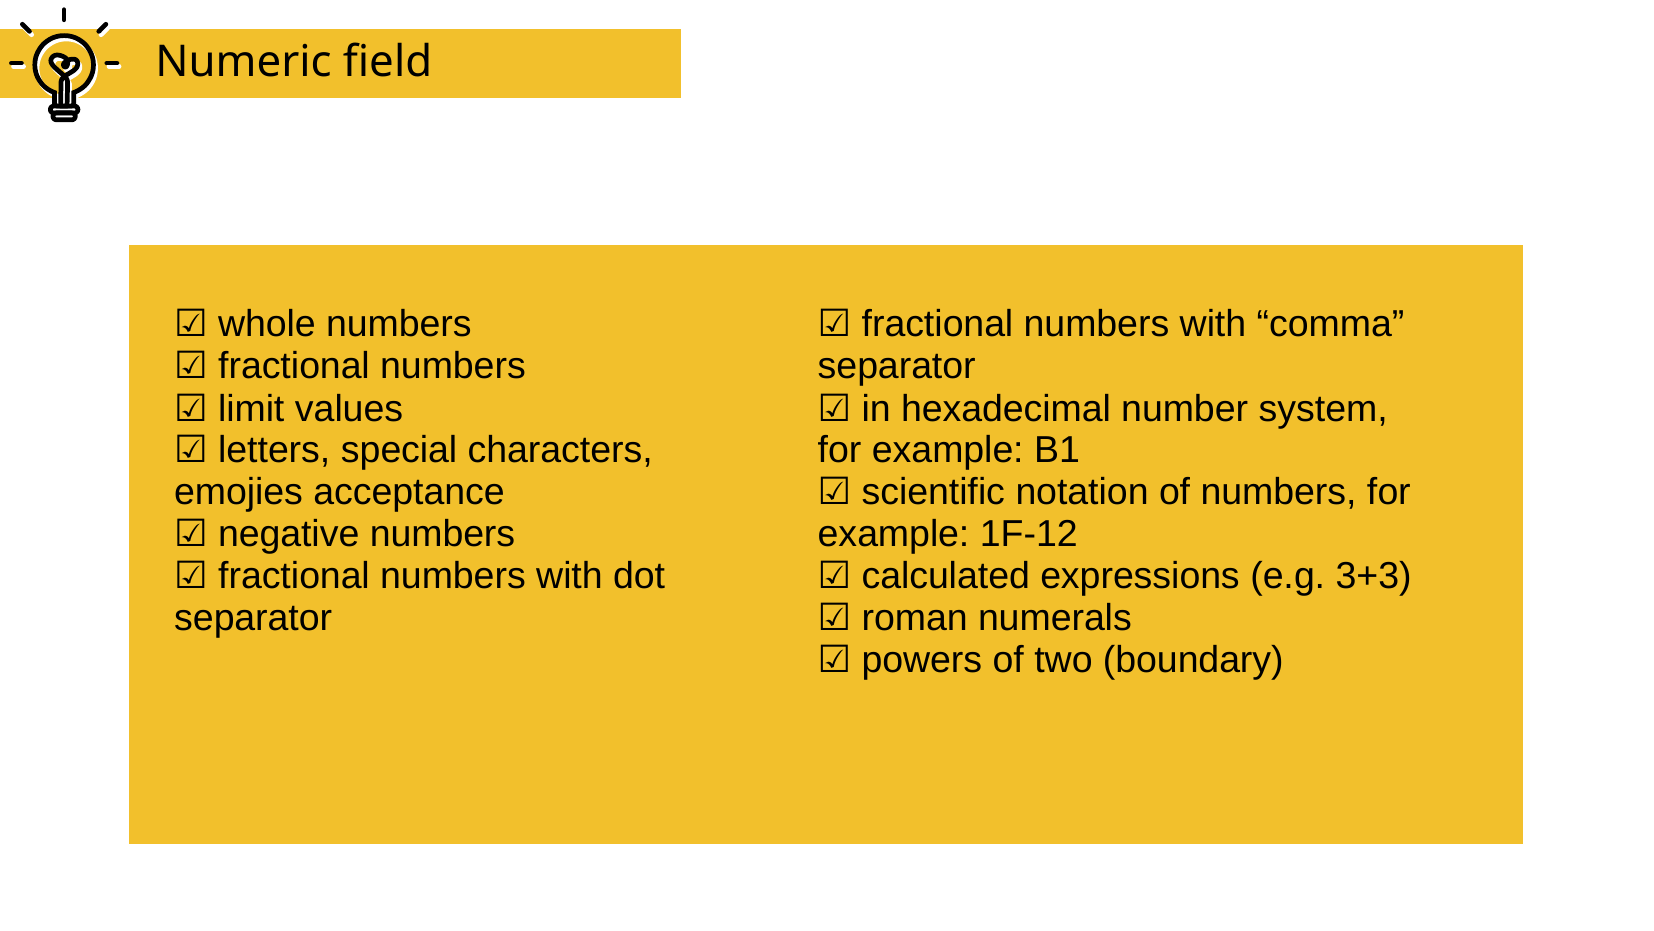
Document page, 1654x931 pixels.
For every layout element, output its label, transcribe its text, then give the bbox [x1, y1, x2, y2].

table_header ☑ fractional numbers with “comma” separator ☑ in hexadecimal number system, for example: B1 ☑ scientific notation of numbers, for example: 1F-12 ☑ calculated expressions (e.g. 3+3) ☑ roman numerals ☑ powers of two (boundary) [803, 295, 1447, 794]
title Numeric field [155, 29, 680, 89]
table_header ☑ whole numbers ☑ fractional numbers ☑ limit values ☑ letters, special characters, emojies acceptance ☑ negative numbers ☑ fractional numbers with dot separator [159, 295, 803, 794]
